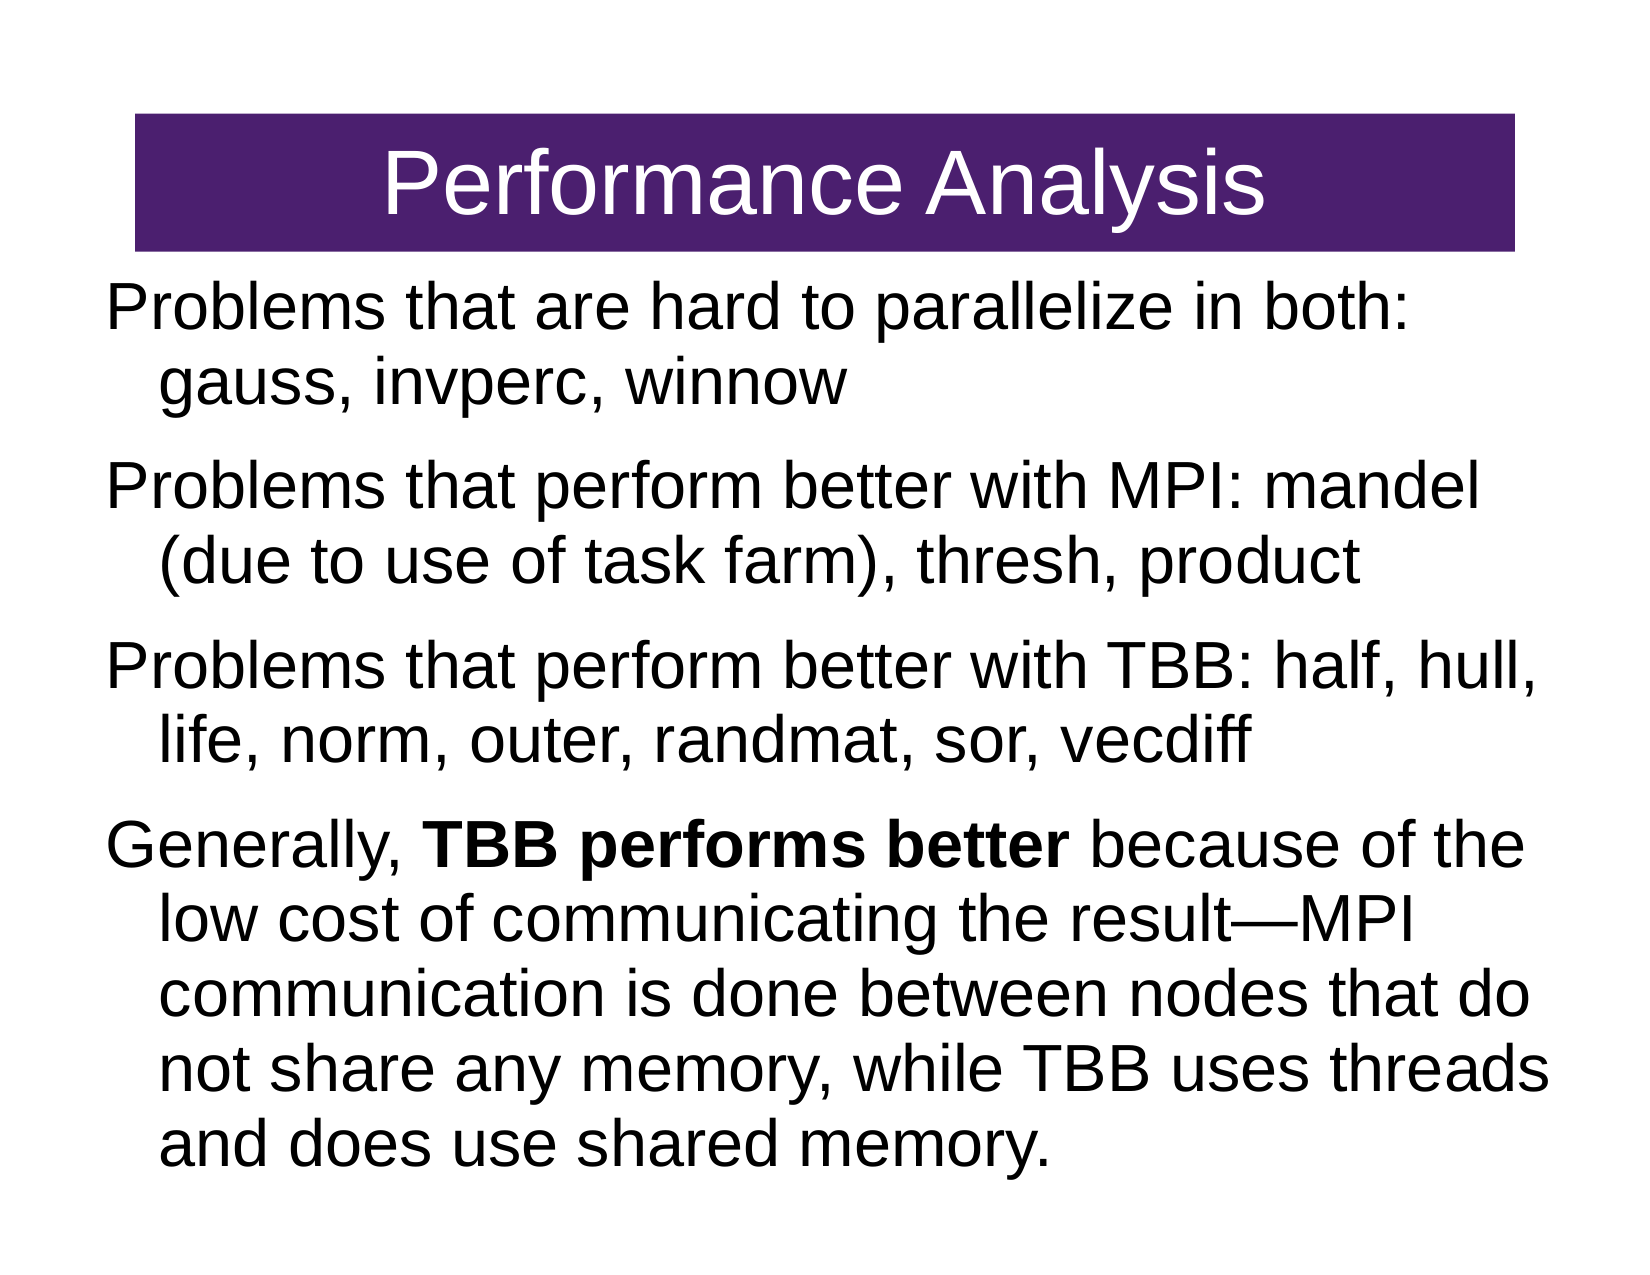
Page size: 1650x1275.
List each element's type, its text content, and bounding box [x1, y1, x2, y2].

title Performance Analysis [135, 113, 1515, 252]
list Problems that are hard to parallelize in both: gauss, invperc, winnow Problems that perform better with MPI: mandel (due to use of task farm), thresh, product Problems that perform better with TBB: half, hull, life, norm, outer, randmat, sor, vecdiff Generally, TBB performs better because of the low cost of communicating the result—MPI communication is done between nodes that do not share any memory, while TBB uses threads and does use shared memory. [88, 269, 1565, 1181]
